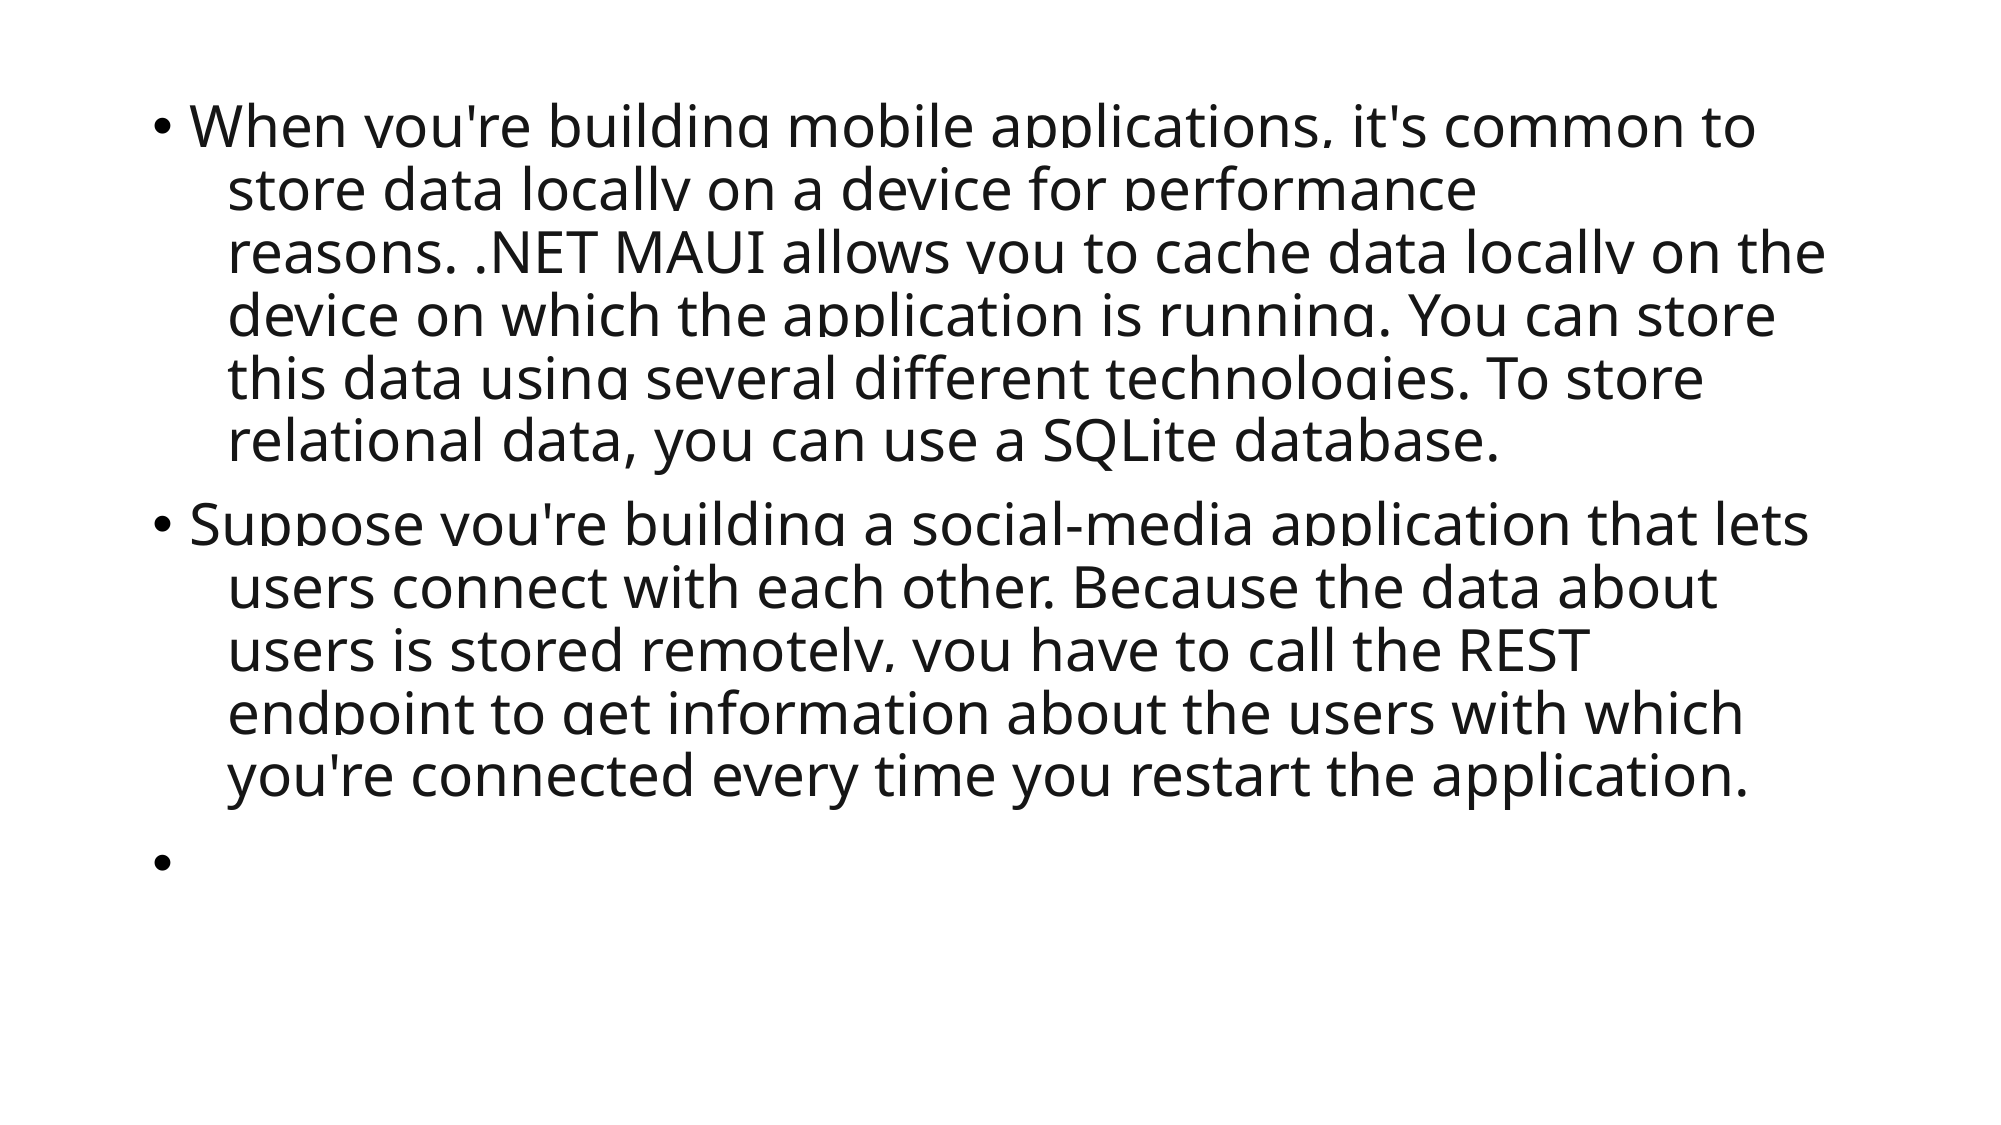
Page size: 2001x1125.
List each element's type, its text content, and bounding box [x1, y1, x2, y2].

list When you're building mobile applications, it's common to store data locally on a device for performance reasons. .NET MAUI allows you to cache data locally on the device on which the application is running. You can store this data using several different technologies. To store relational data, you can use a SQLite database. Suppose you're building a social-media application that lets users connect with each other. Because the data about users is stored remotely, you have to call the REST endpoint to get information about the users with which you're connected every time you restart the application. [137, 90, 1863, 1014]
